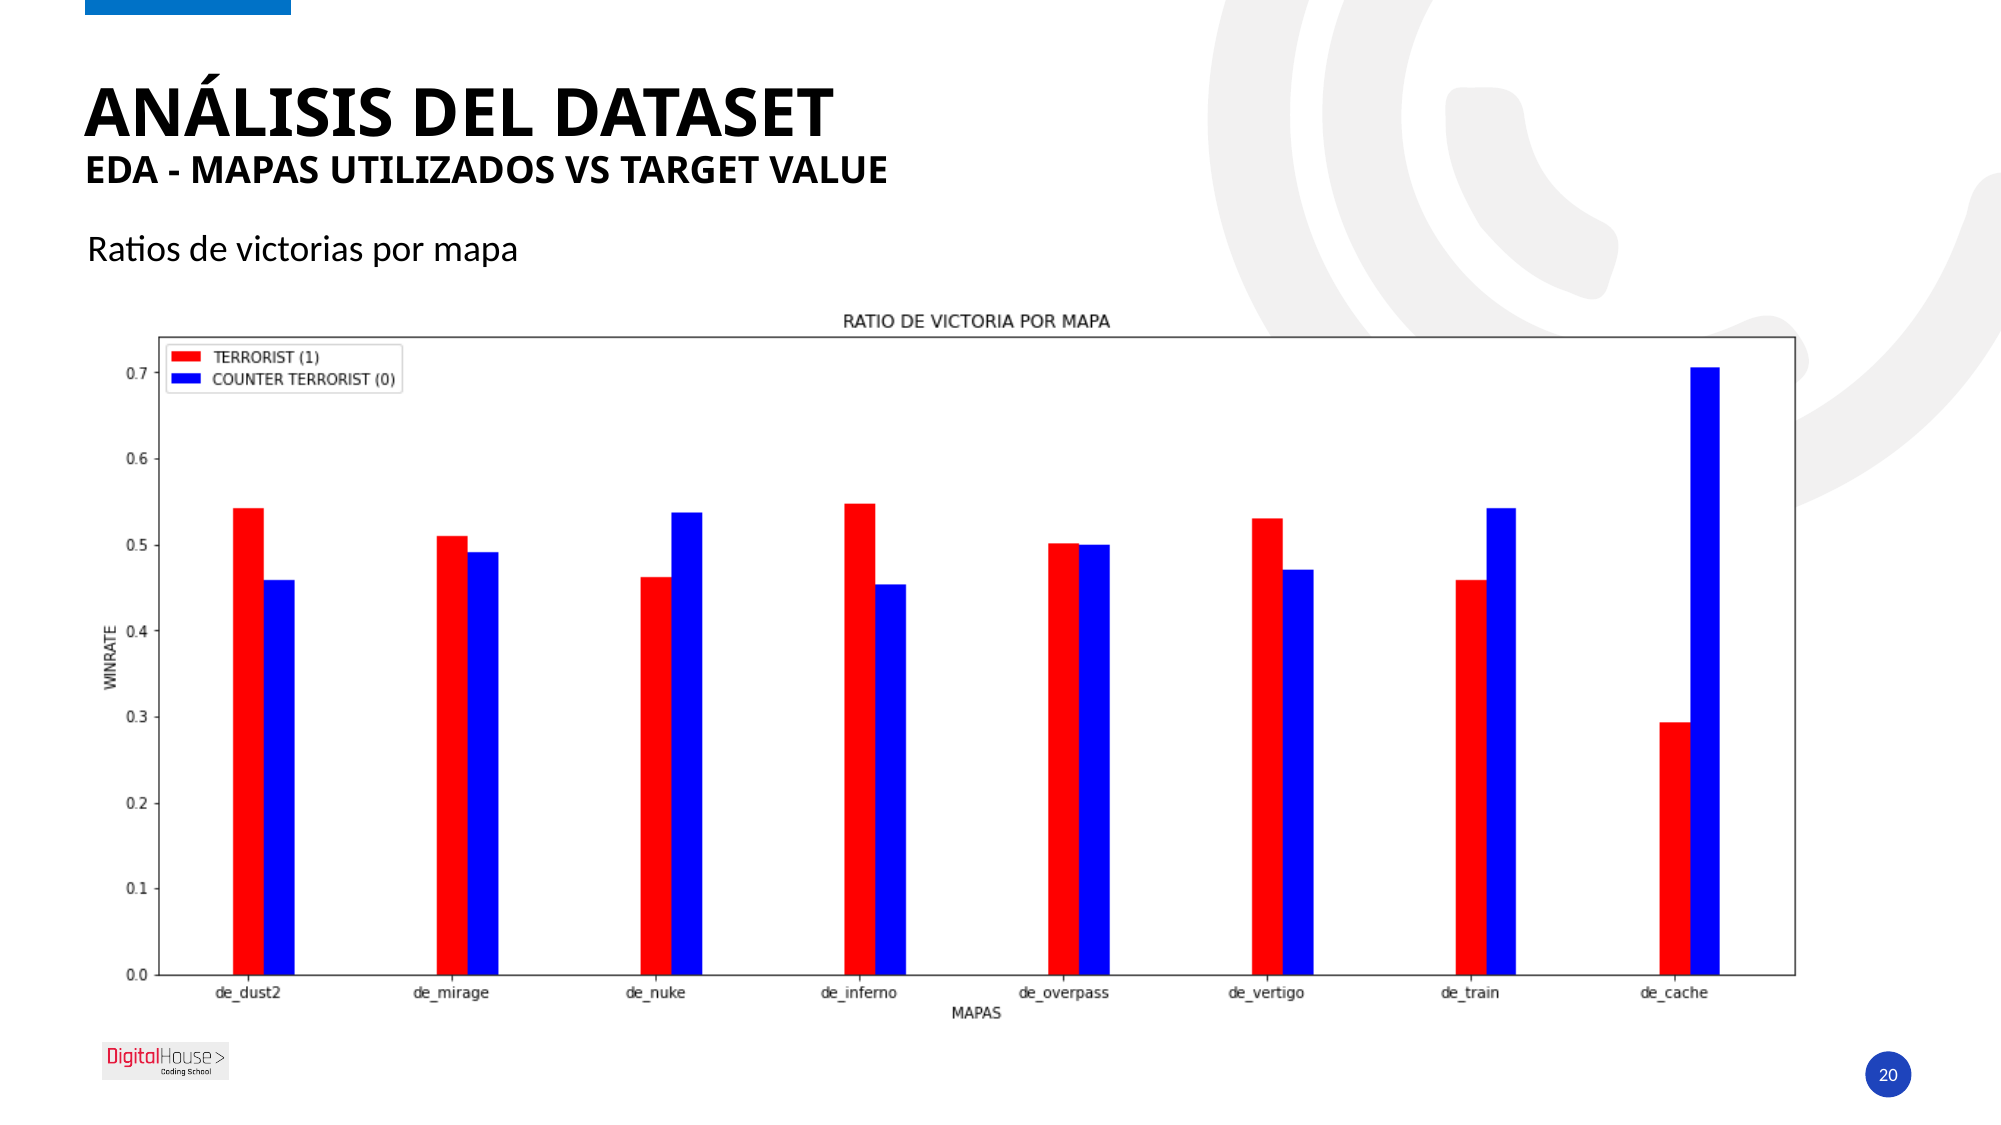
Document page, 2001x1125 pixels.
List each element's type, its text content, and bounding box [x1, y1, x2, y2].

title ANÁLISIS DEL DATASET eda - mapas utilizados VS TARGET VALUE [84, 40, 1914, 192]
text_box Ratios de victorias por mapa [72, 216, 1311, 278]
picture [94, 303, 1805, 1032]
text_box [1864, 1059, 1913, 1090]
